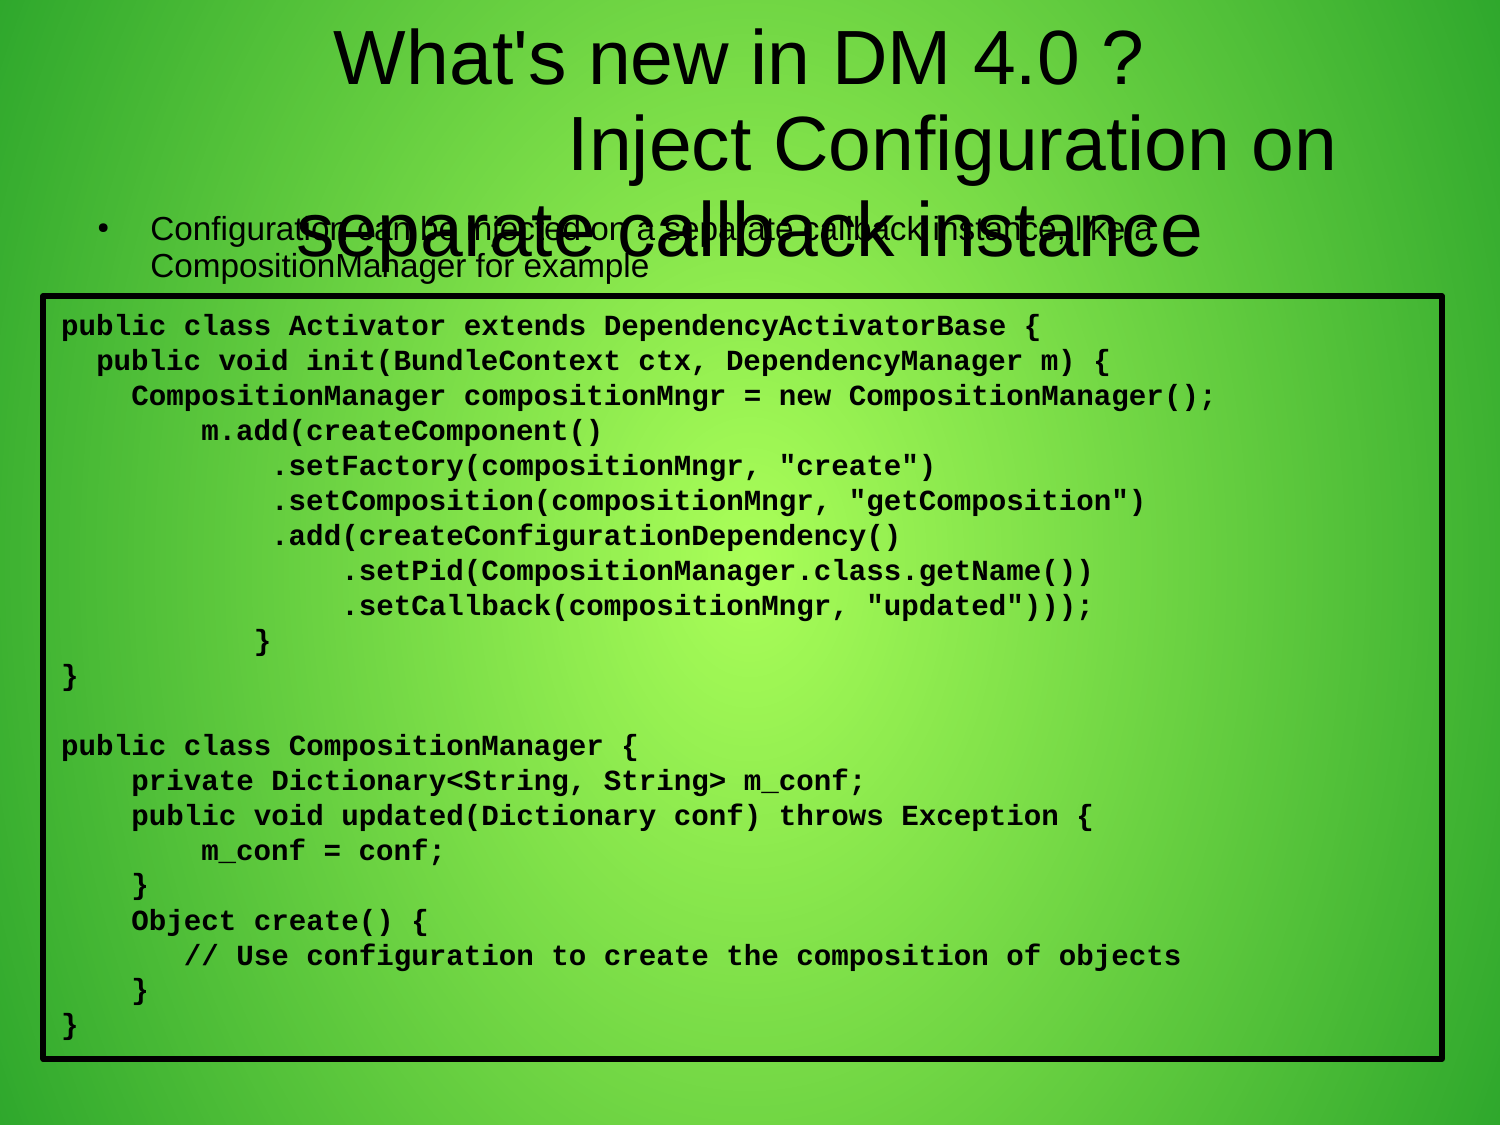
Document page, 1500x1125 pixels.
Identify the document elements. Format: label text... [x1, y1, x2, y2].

title What's new in DM 4.0 ? Inject Configuration on separate callback instance [112, 7, 1388, 281]
text_box public class Activator extends DependencyActivatorBase { public void init(BundleContext ctx, DependencyManager m) { CompositionManager compositionMngr = new CompositionManager(); m.add(createComponent() .setFactory(compositionMngr, "create") .setComposition(compositionMngr, "getComposition") .add(createConfigurationDependency() .setPid(CompositionManager.class.getName()) .setCallback(compositionMngr, "updated"))); } } public class CompositionManager { private Dictionary<String, String> m_conf; public void updated(Dictionary conf) throws Exception { m_conf = conf; } Object create() { // Use configuration to create the composition of objects } } [43, 296, 1442, 1059]
list Configuration can be injected on a separate callback instance, like a CompositionManager for example [64, 203, 1340, 293]
